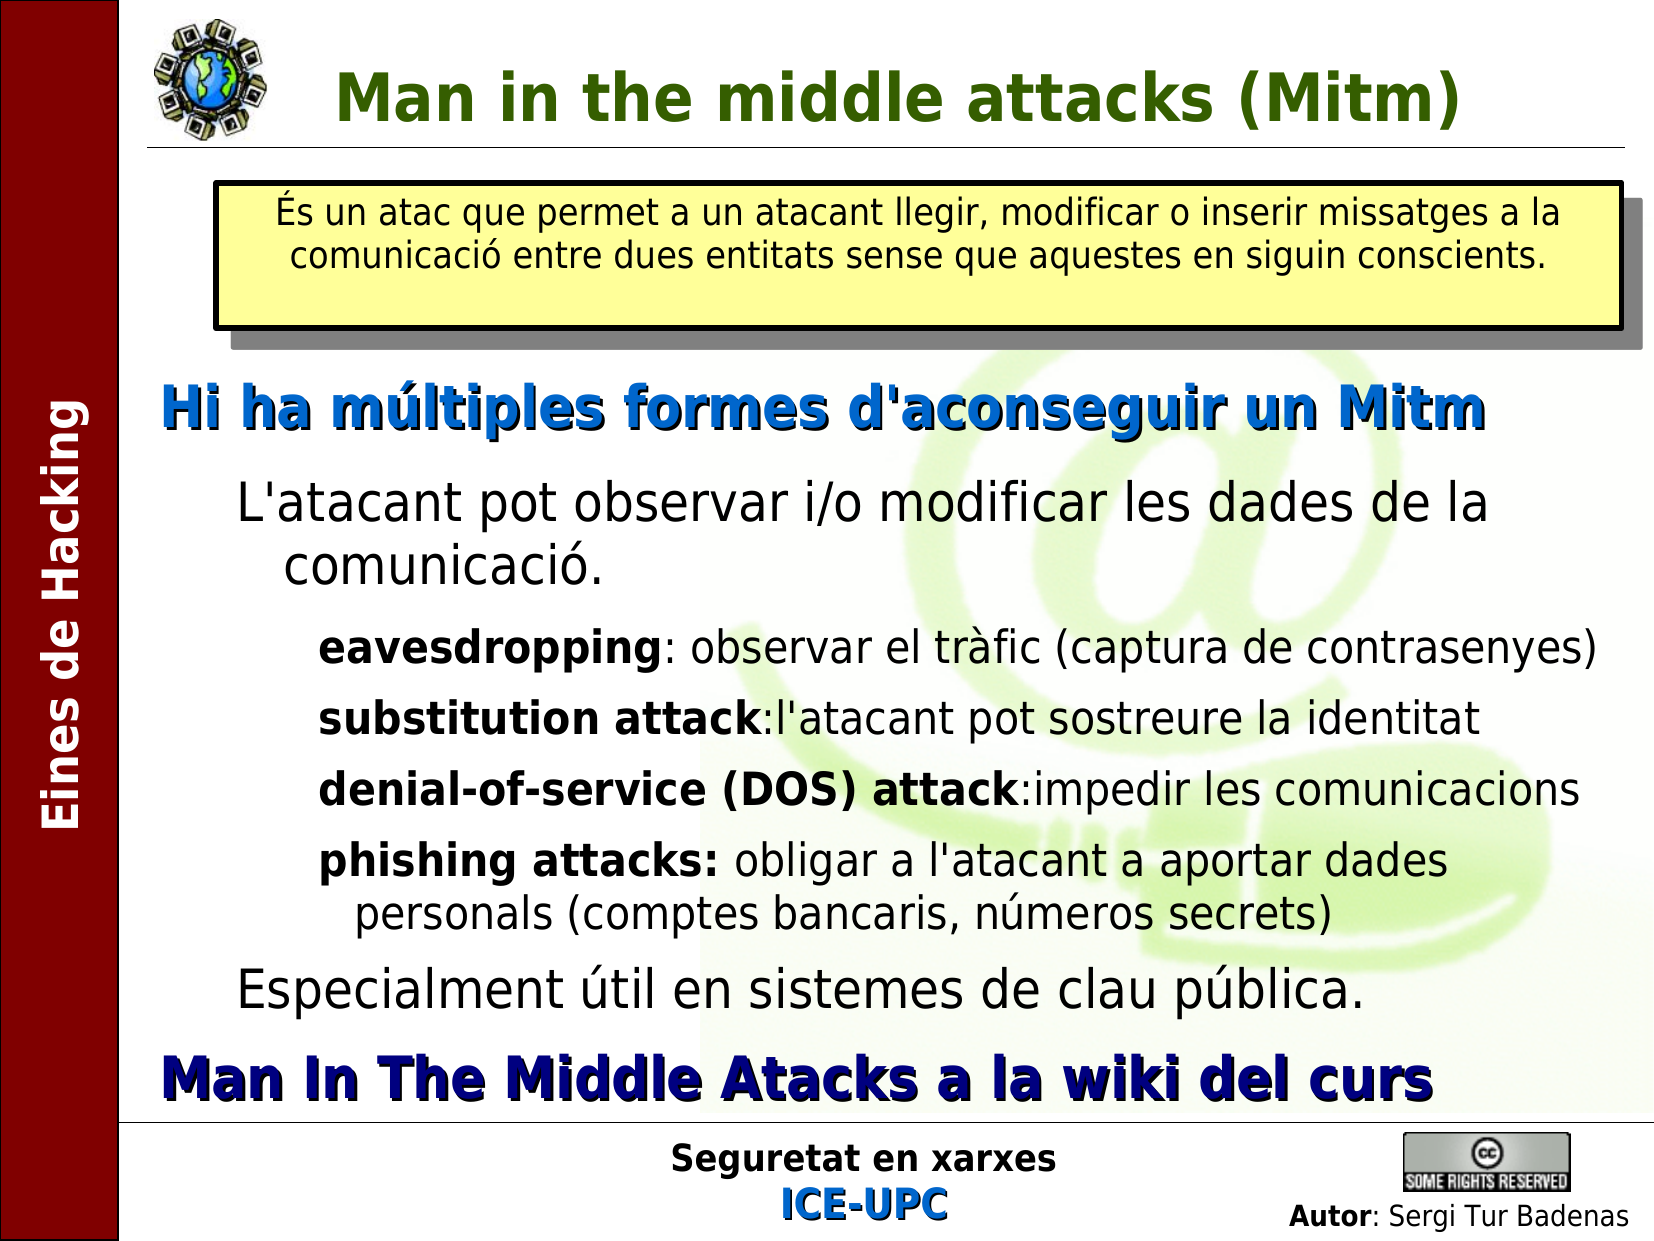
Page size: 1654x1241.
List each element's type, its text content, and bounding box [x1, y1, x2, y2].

picture [154, 19, 268, 142]
picture [700, 217, 1654, 1113]
list Hi ha múltiples formes d'aconseguir un Mitm L'atacant pot observar i/o modificar les dades de la comunicació. eavesdropping: observar el tràfic (captura de contrasenyes) substitution attack:l'atacant pot sostreure la identitat denial-of-service (DOS) attack:impedir les comunicacions phishing attacks: obligar a l'atacant a aportar dades personals (comptes bancaris, números secrets) Especialment útil en sistemes de clau pública. Man In The Middle Atacks a la wiki del curs [141, 373, 1630, 1113]
title Man in the middle attacks (Mitm) [200, 56, 1598, 141]
picture [1403, 1132, 1571, 1192]
text_box És un atac que permet a un atacant llegir, modificar o inserir missatges a la comunicació entre dues entitats sense que aquestes en siguin conscients. [216, 182, 1622, 329]
